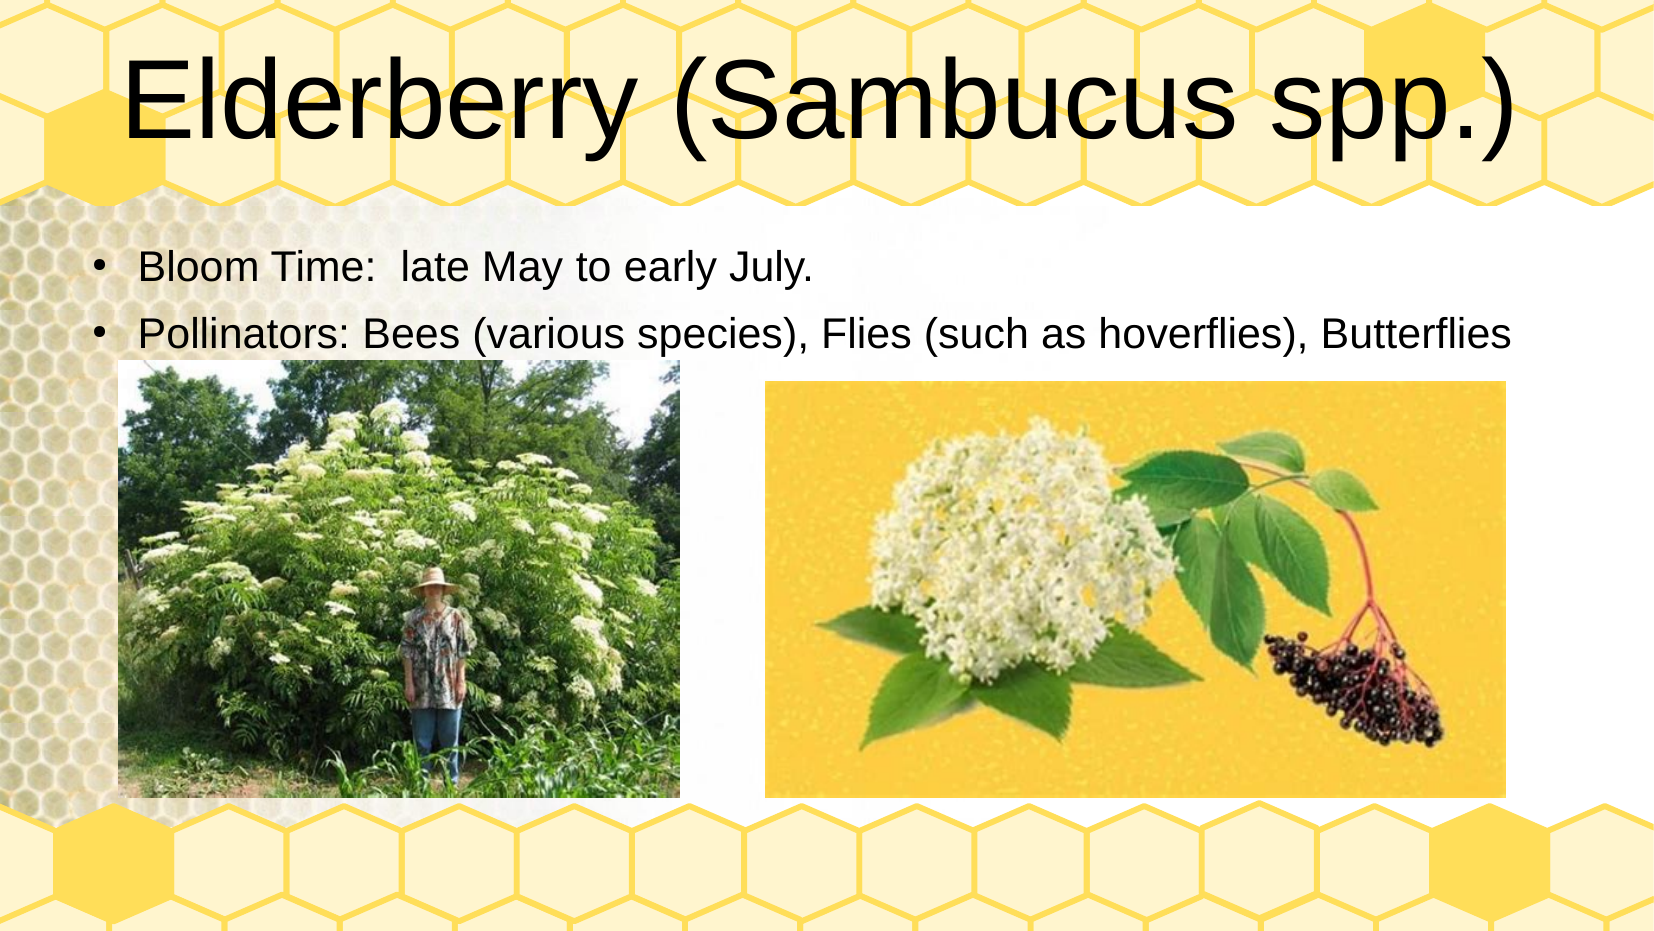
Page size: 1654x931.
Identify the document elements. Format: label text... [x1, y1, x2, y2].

picture [0, 186, 1654, 827]
list Bloom Time: late May to early July. Pollinators: Bees (various species), Flies (such as hoverflies), Butterflies [76, 242, 1565, 384]
title Elderberry (Sambucus spp.) [76, 0, 1565, 200]
